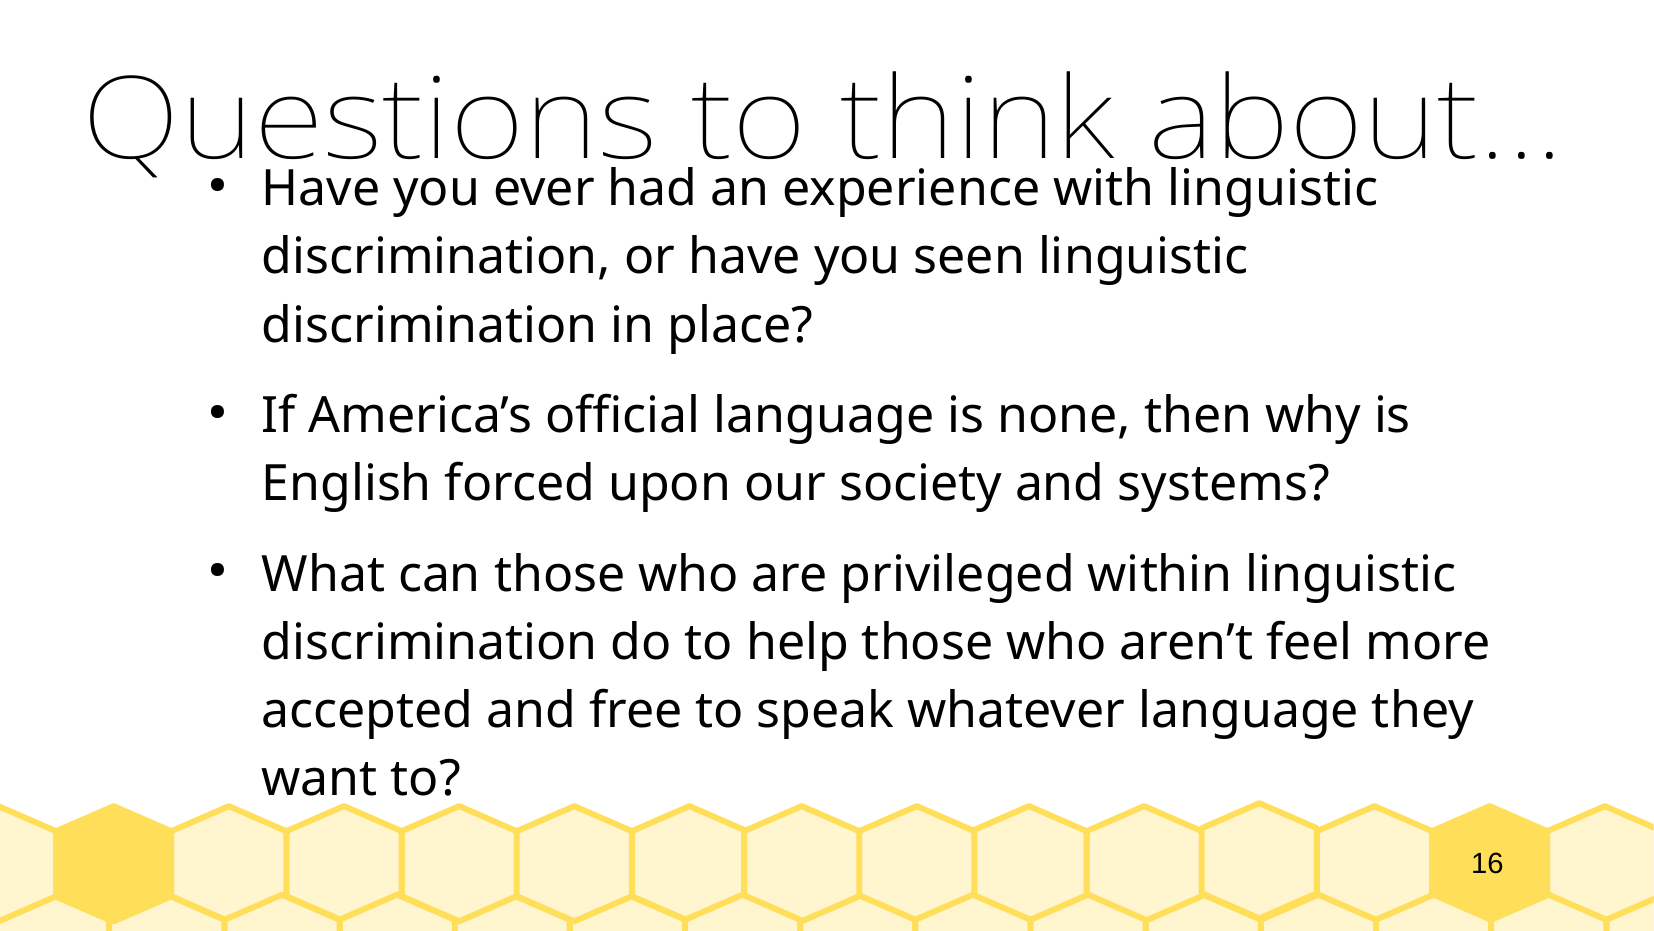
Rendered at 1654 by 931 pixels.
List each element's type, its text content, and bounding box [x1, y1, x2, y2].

list Have you ever had an experience with linguistic discrimination, or have you seen linguistic discrimination in place? If America’s official language is none, then why is English forced upon our society and systems? What can those who are privileged within linguistic discrimination do to help those who aren’t feel more accepted and free to speak whatever language they want to? [185, 62, 1501, 901]
title Questions to think about... [82, 37, 1571, 193]
